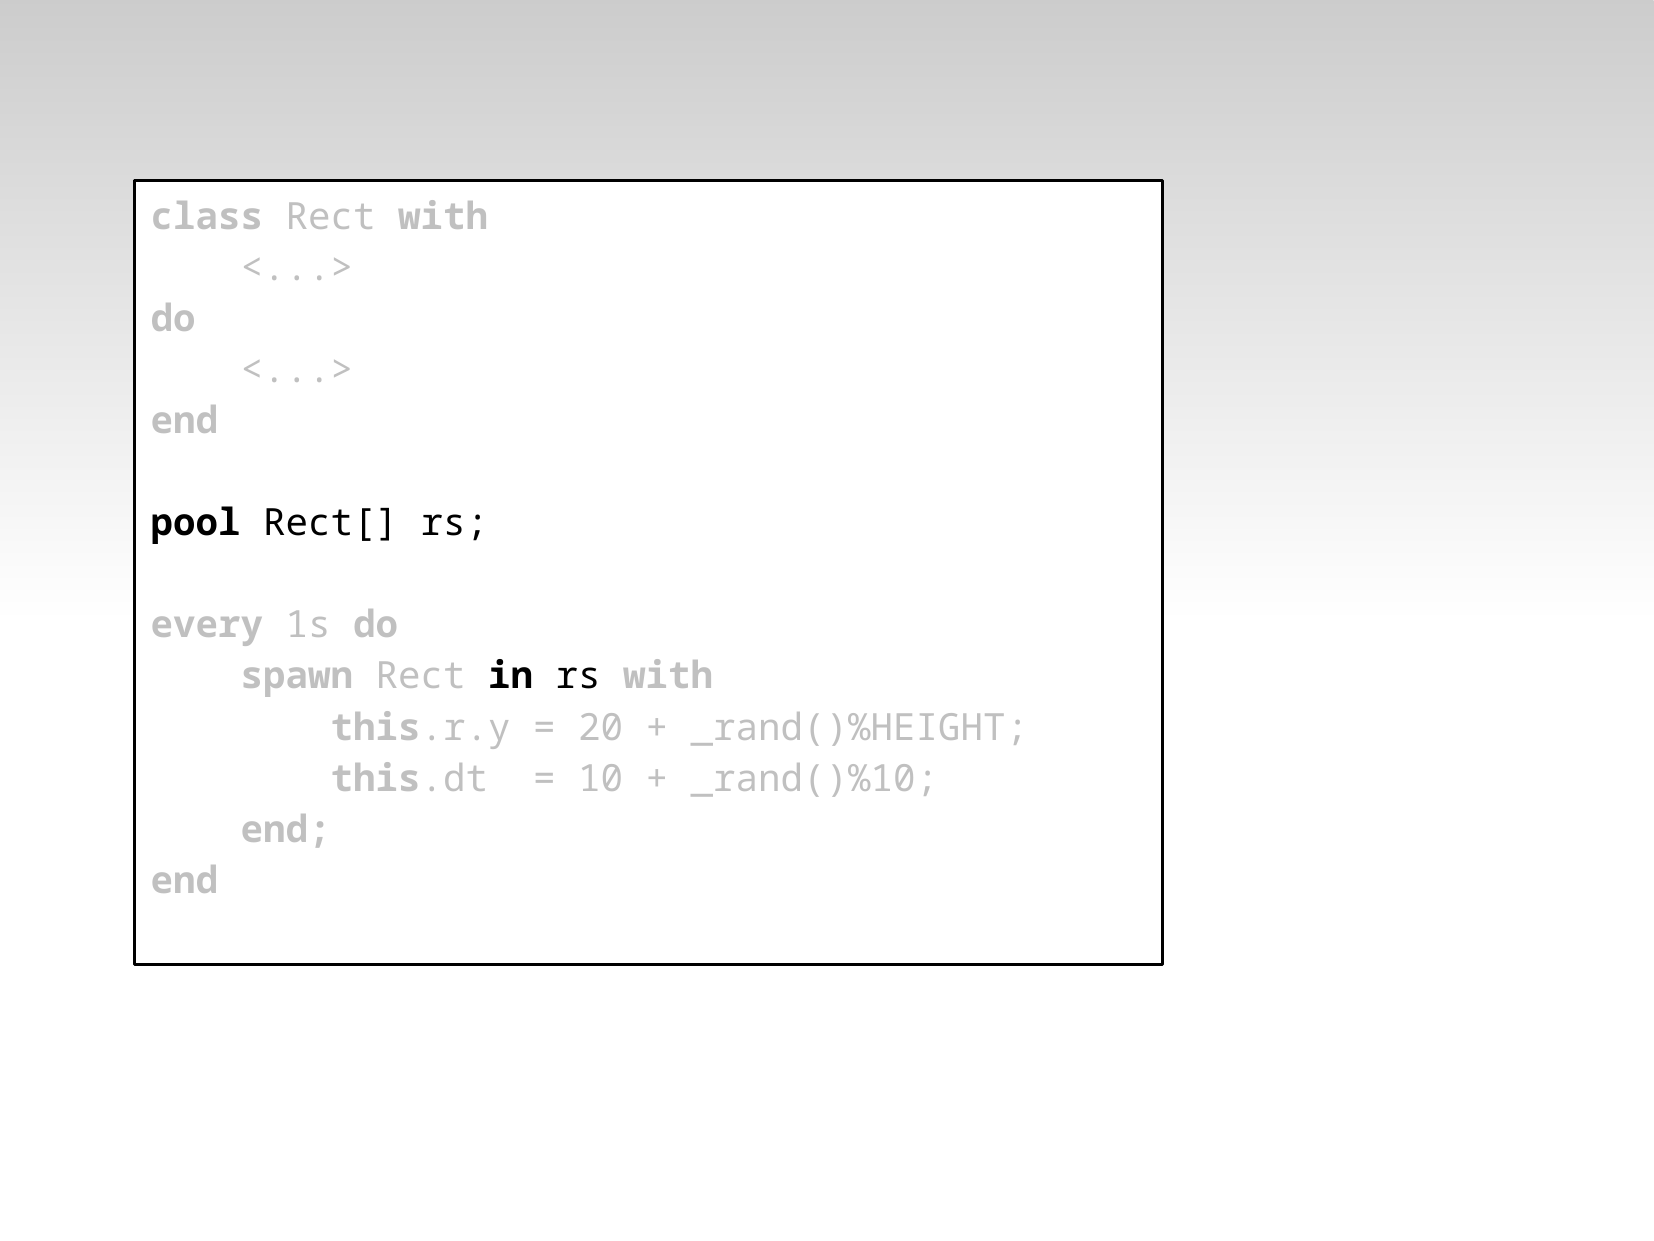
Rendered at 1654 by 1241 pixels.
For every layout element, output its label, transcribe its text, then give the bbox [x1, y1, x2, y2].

text_box class Rect with <...> do <...> end pool Rect[] rs; every 1s do spawn Rect in rs with this.r.y = 20 + _rand()%HEIGHT; this.dt = 10 + _rand()%10; end; end [134, 180, 1163, 868]
